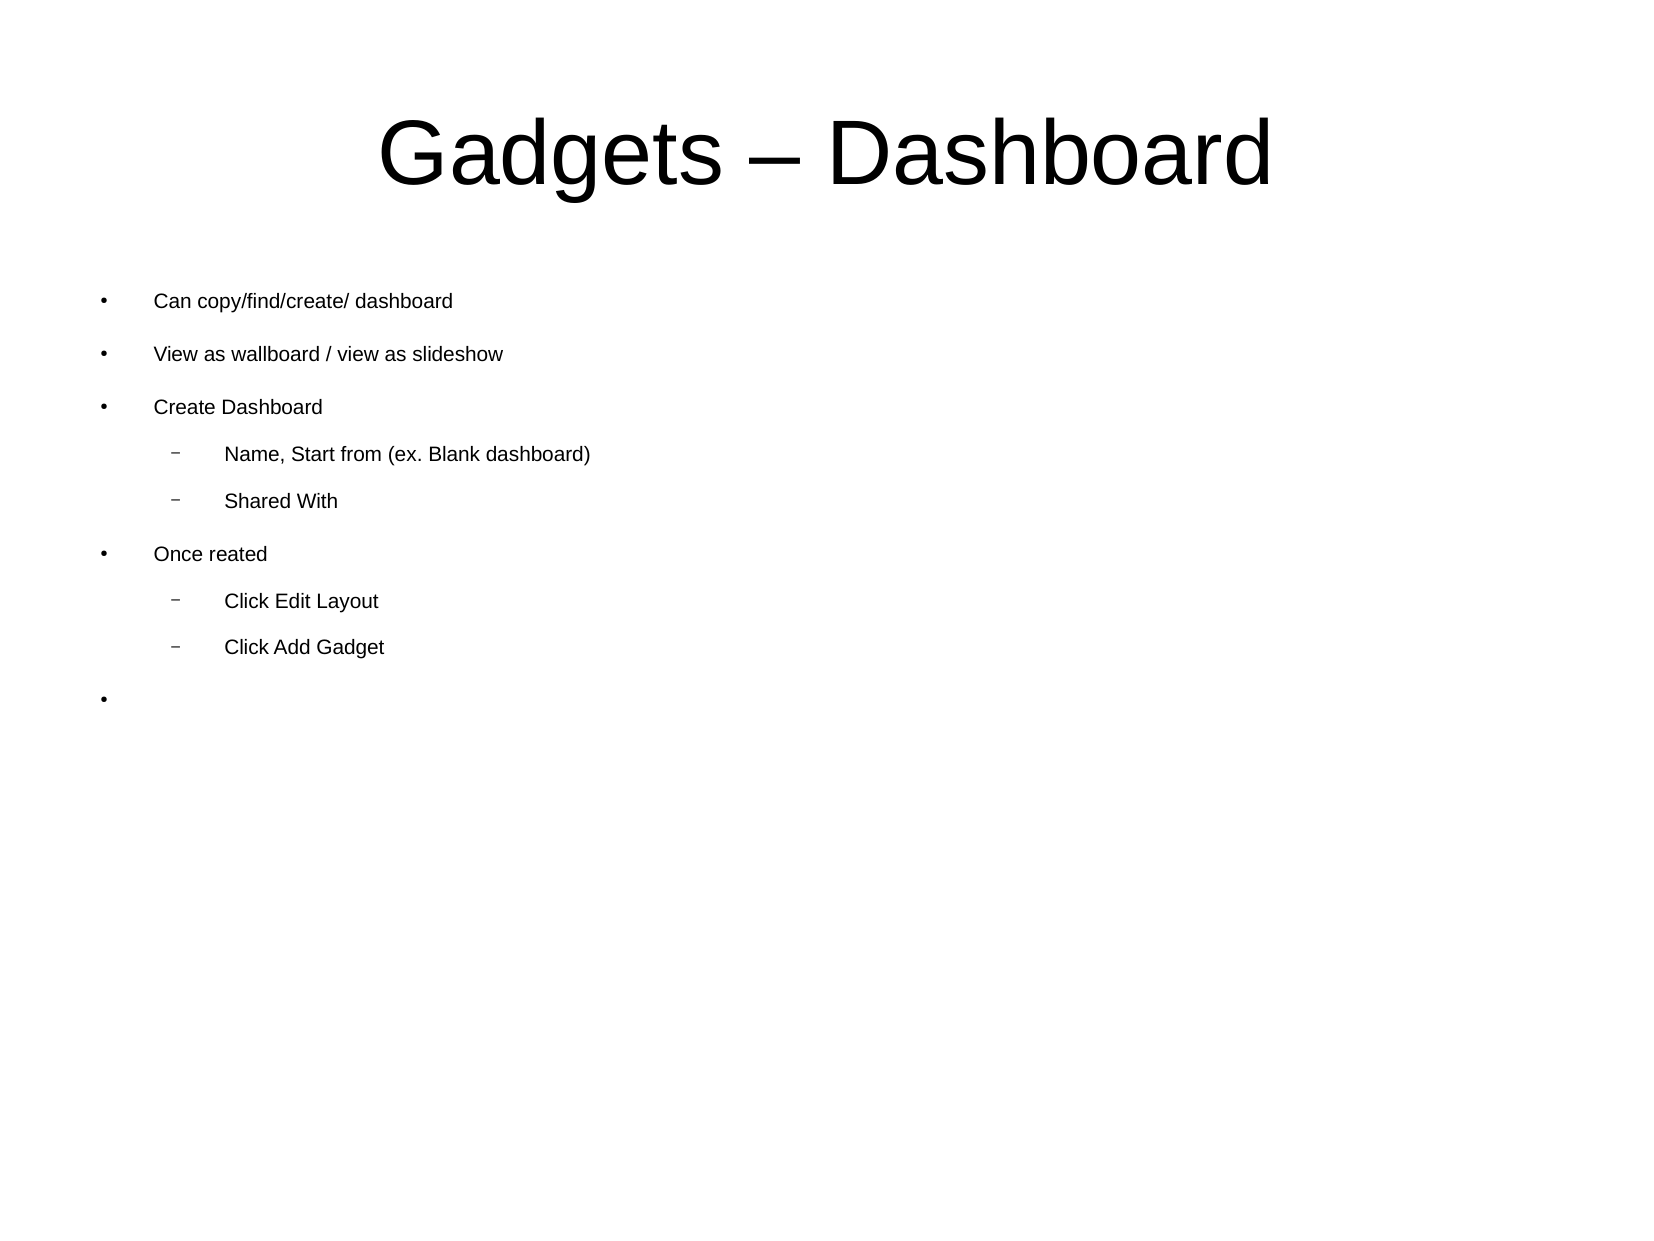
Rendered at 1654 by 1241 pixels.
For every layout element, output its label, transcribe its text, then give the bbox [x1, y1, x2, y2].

list Can copy/find/create/ dashboard View as wallboard / view as slideshow Create Dashboard Name, Start from (ex. Blank dashboard) Shared With Once reated Click Edit Layout Click Add Gadget [82, 290, 1583, 1217]
title Gadgets – Dashboard [82, 49, 1571, 257]
